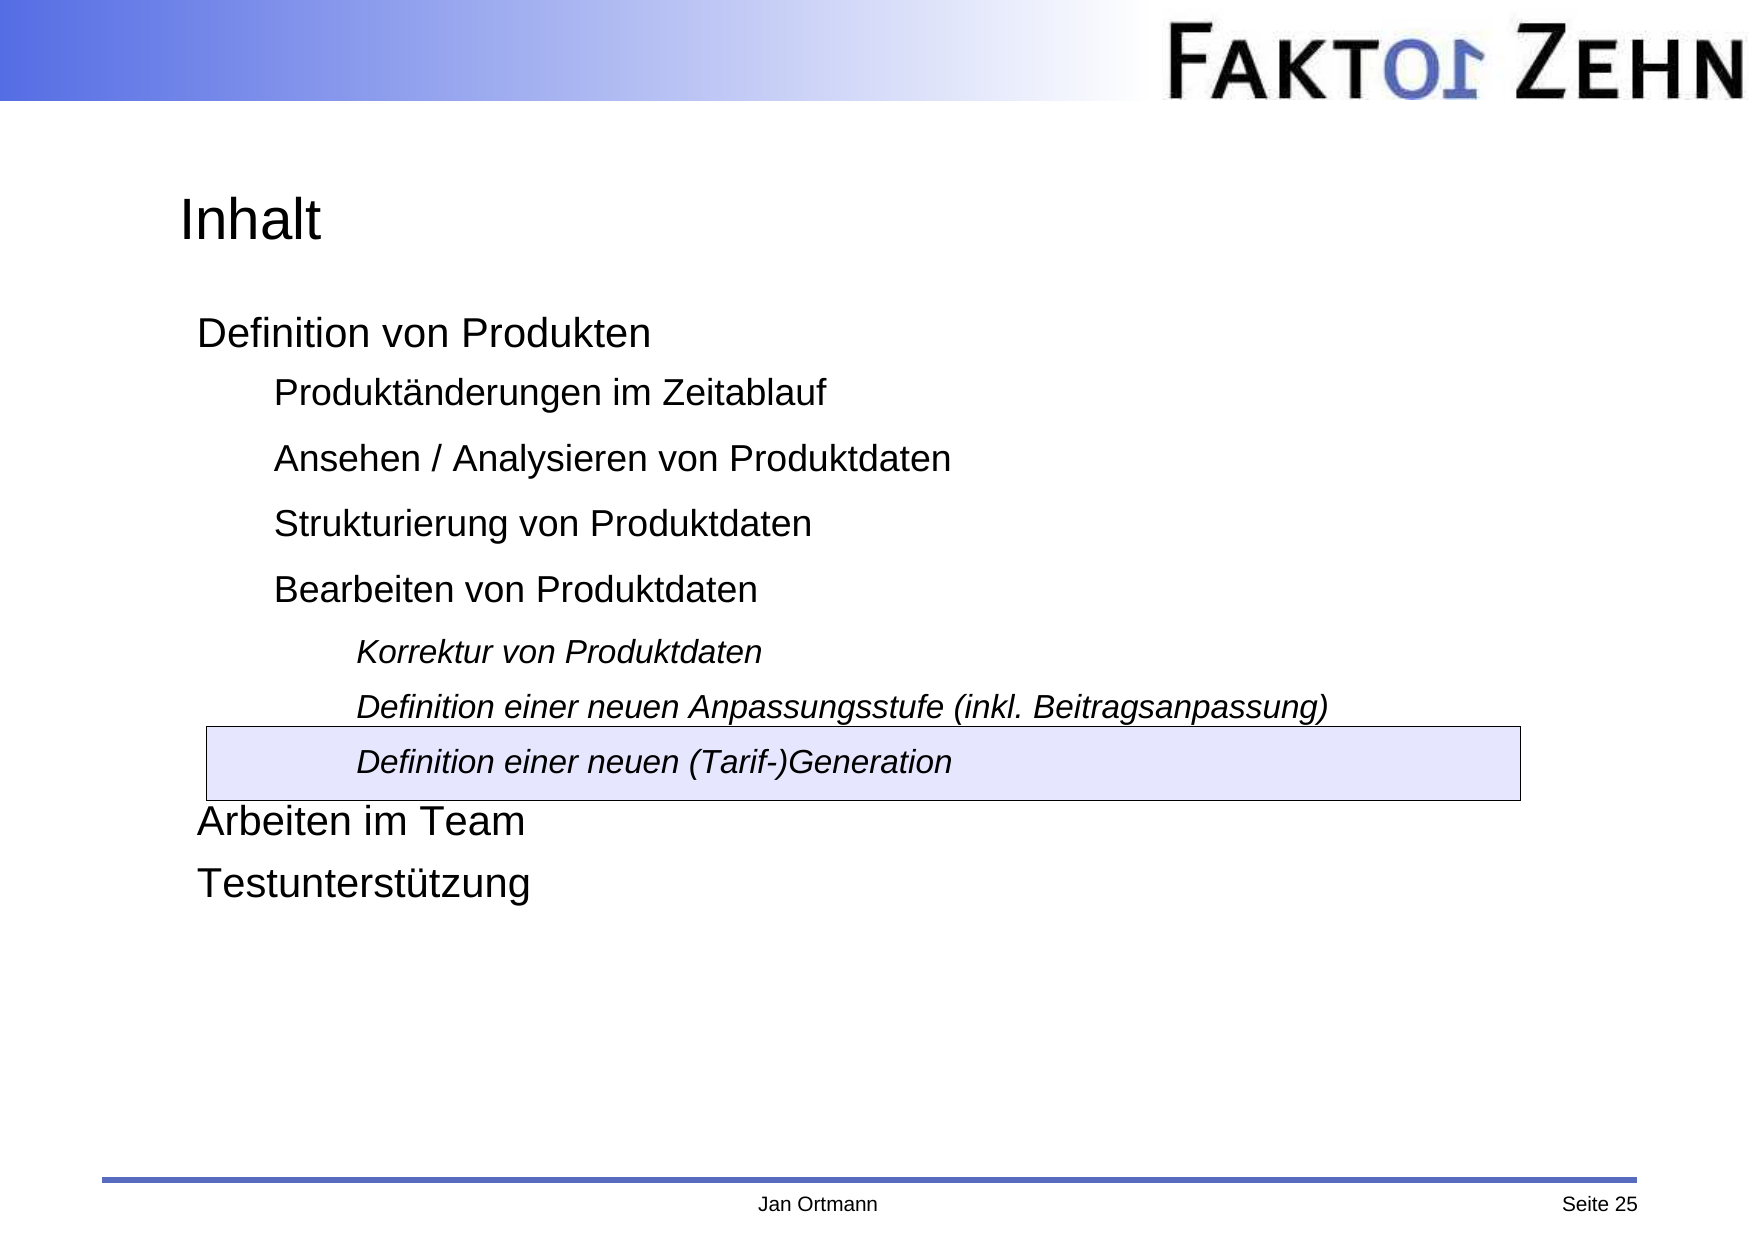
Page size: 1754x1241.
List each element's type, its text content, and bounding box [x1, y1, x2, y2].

picture [1162, 7, 1752, 100]
list Definition von Produkten Produktänderungen im Zeitablauf Ansehen / Analysieren von Produktdaten Strukturierung von Produktdaten Bearbeiten von Produktdaten Korrektur von Produktdaten Definition einer neuen Anpassungsstufe (inkl. Beitragsanpassung) Definition einer neuen (Tarif-)Generation Arbeiten im Team Testunterstützung [179, 310, 1576, 1078]
title Inhalt [179, 142, 1576, 296]
